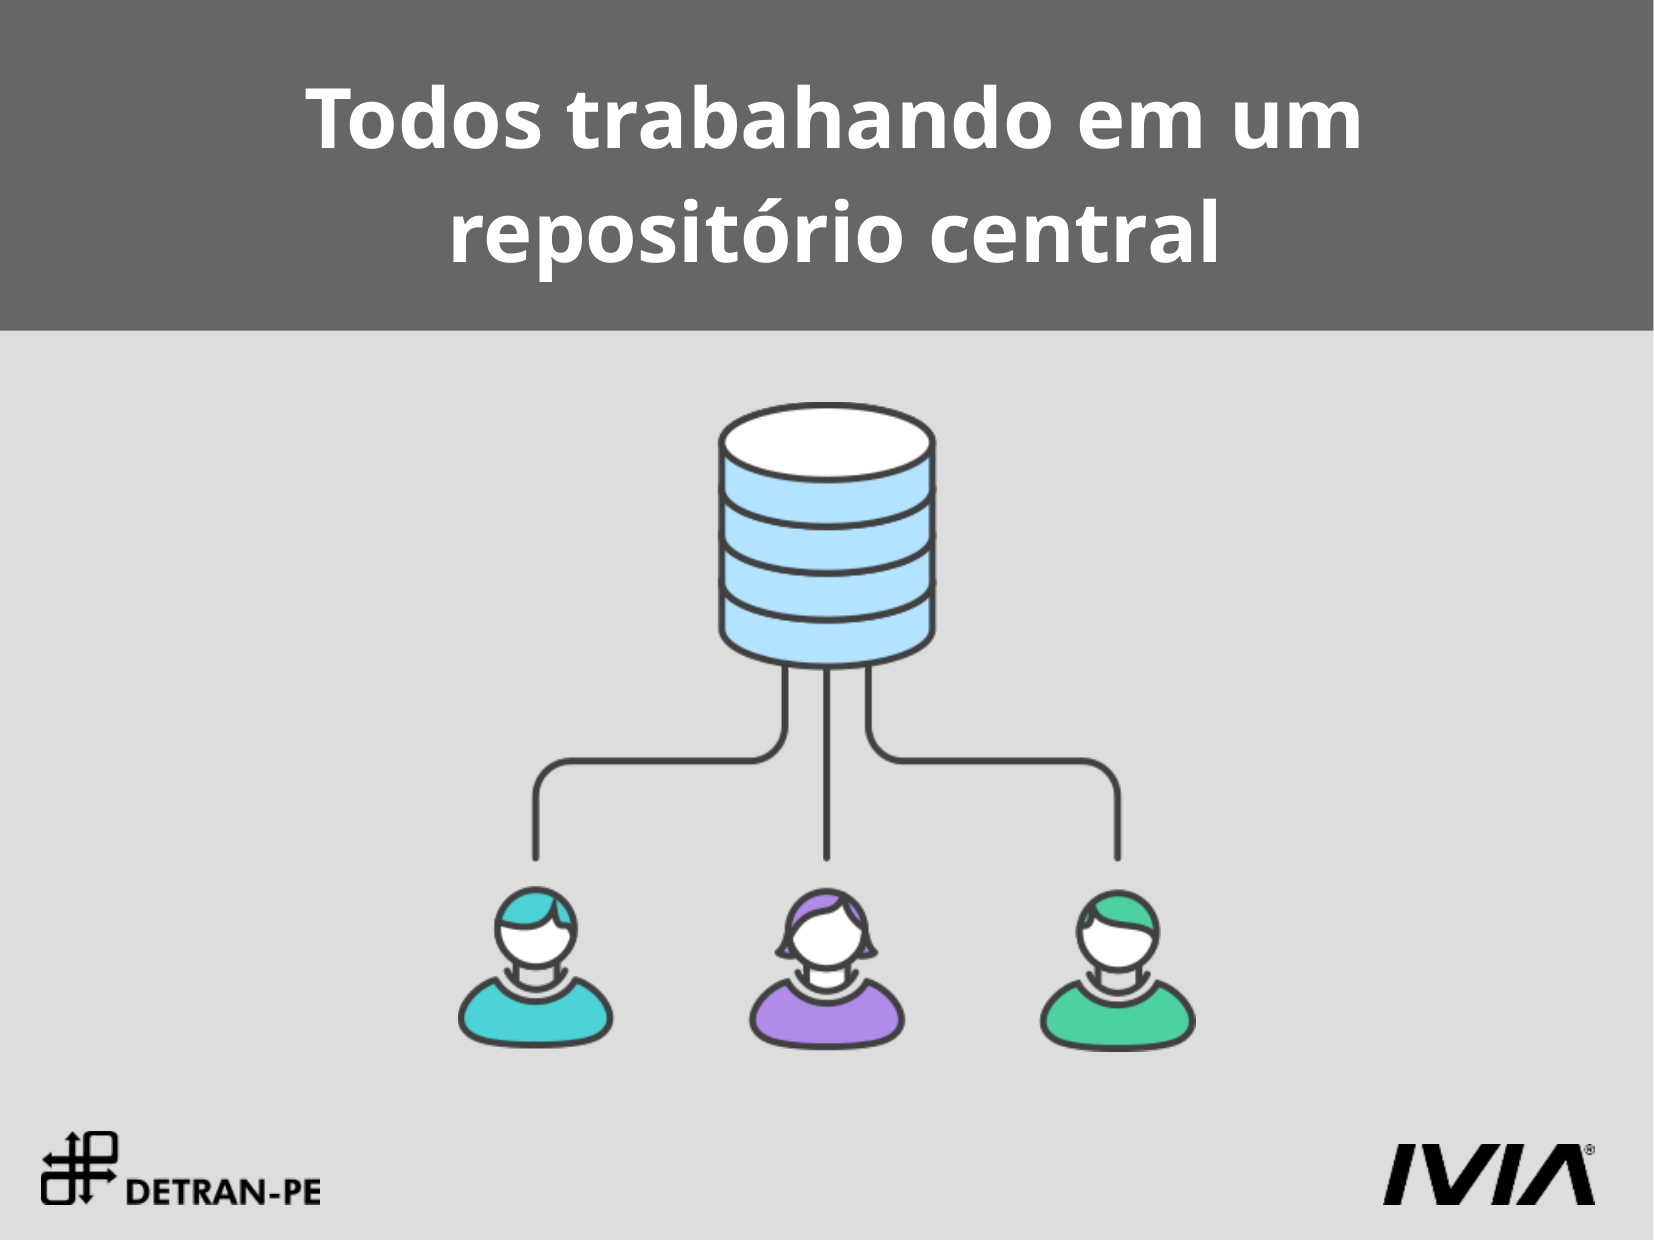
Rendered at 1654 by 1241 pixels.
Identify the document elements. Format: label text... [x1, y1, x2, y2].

picture [1383, 1144, 1595, 1205]
title Todos trabahando em um repositório central [70, 35, 1601, 312]
picture [458, 402, 1196, 1052]
picture [41, 1131, 320, 1205]
text_box [0, 0, 1654, 331]
